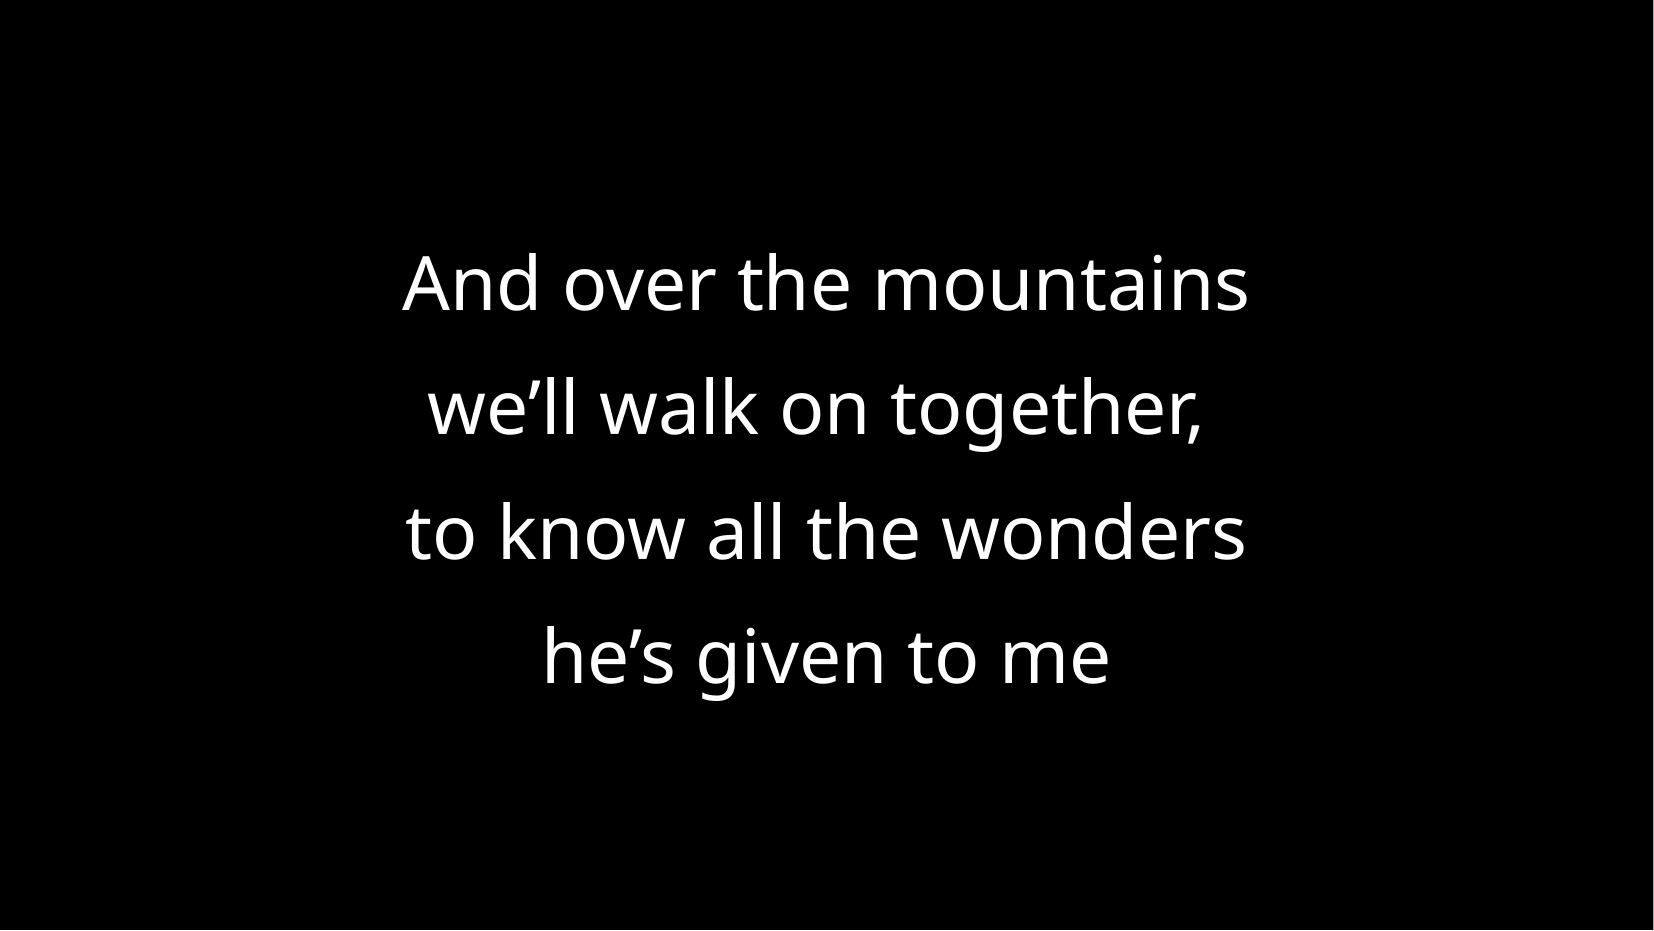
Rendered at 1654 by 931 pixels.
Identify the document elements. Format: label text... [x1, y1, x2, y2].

list And over the mountains we’ll walk on together, to know all the wonders he’s given to me [0, 230, 1654, 770]
